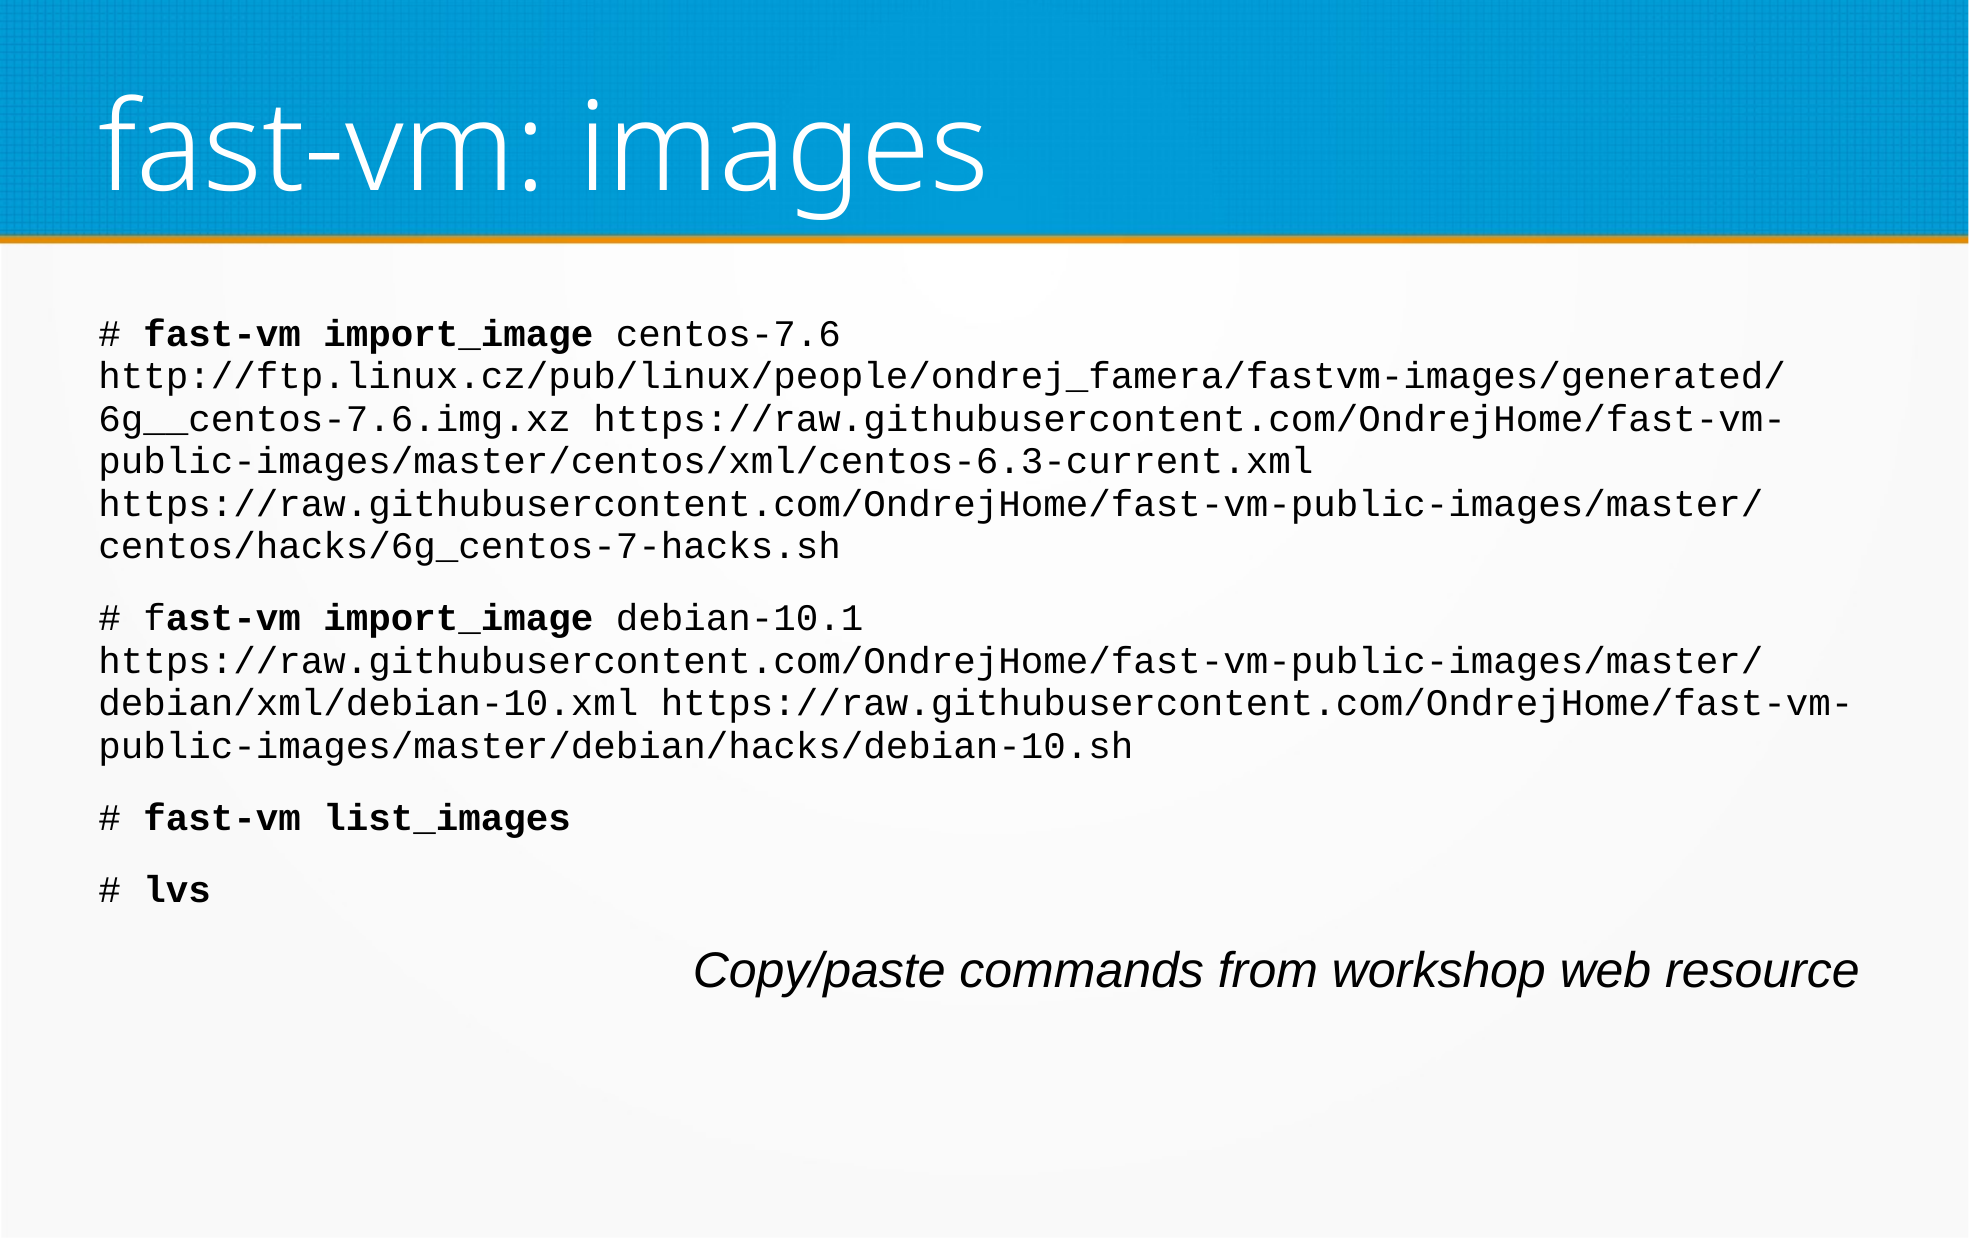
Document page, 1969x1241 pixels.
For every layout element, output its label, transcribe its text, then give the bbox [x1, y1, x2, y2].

list # fast-vm import_image centos-7.6 http://ftp.linux.cz/pub/linux/people/ondrej_famera/fastvm-images/generated/6g__centos-7.6.img.xz https://raw.githubusercontent.com/OndrejHome/fast-vm-public-images/master/centos/xml/centos-6.3-current.xml https://raw.githubusercontent.com/OndrejHome/fast-vm-public-images/master/centos/hacks/6g_centos-7-hacks.sh # fast-vm import_image debian-10.1 https://raw.githubusercontent.com/OndrejHome/fast-vm-public-images/master/debian/xml/debian-10.xml https://raw.githubusercontent.com/OndrejHome/fast-vm-public-images/master/debian/hacks/debian-10.sh # fast-vm list_images # lvs Copy/paste commands from workshop web resource [98, 315, 1861, 1081]
picture [0, 233, 1969, 1241]
title fast-vm: images [98, 19, 1870, 227]
